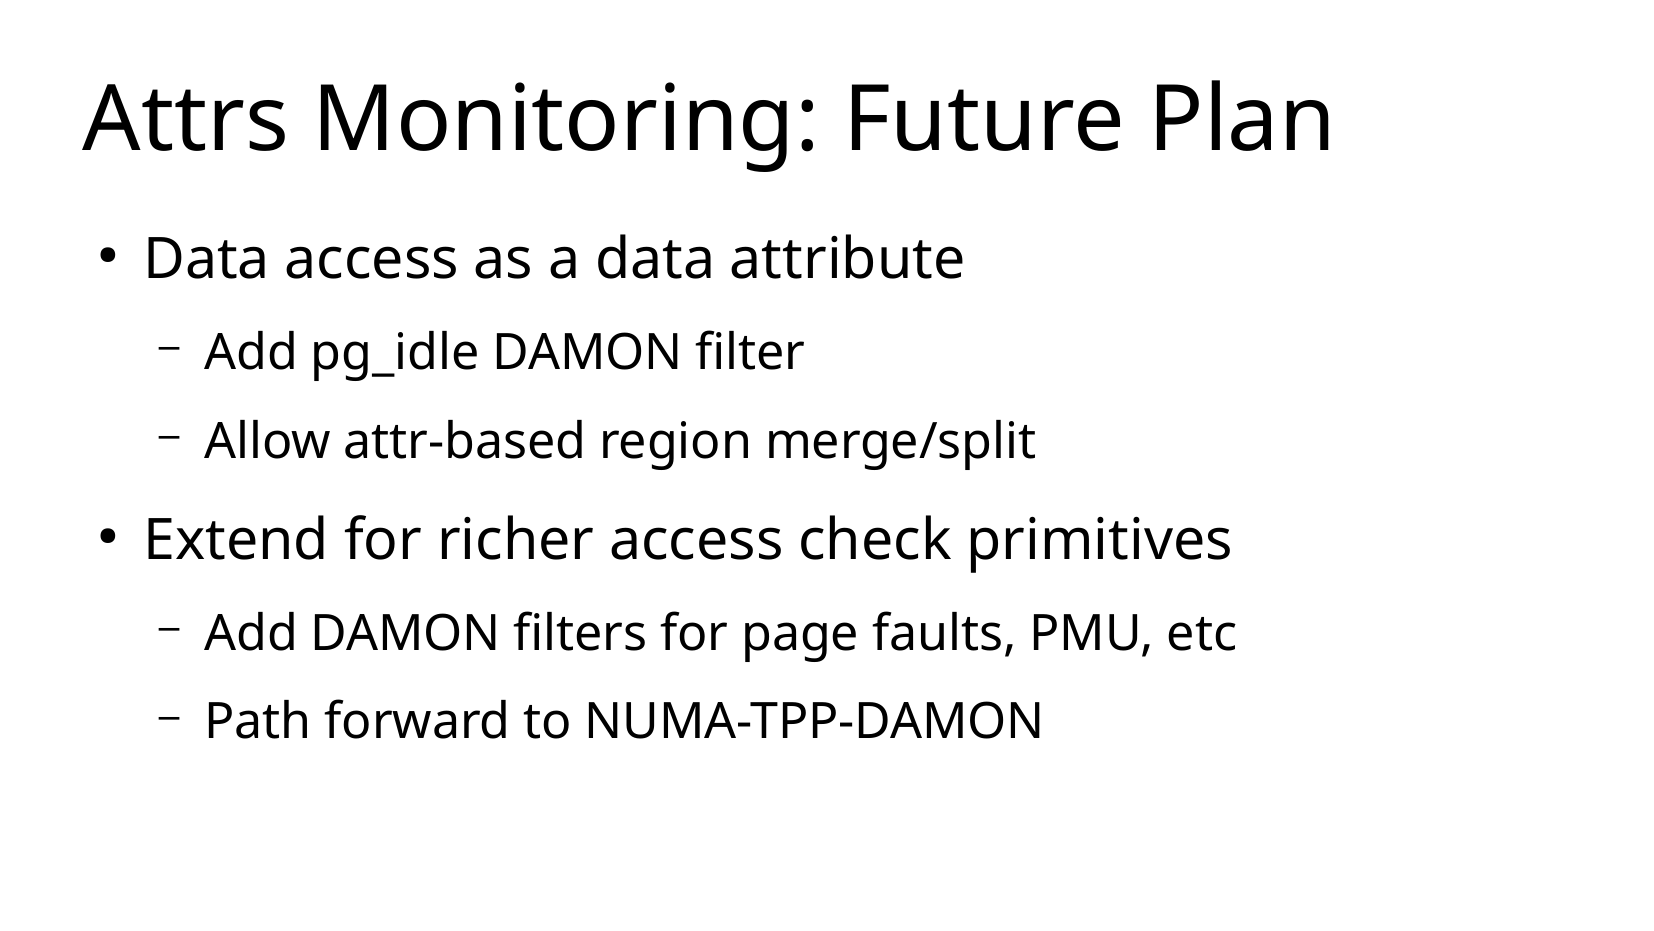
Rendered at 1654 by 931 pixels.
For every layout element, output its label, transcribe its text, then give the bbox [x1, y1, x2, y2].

title Attrs Monitoring: Future Plan [82, 37, 1571, 193]
list Data access as a data attribute Add pg_idle DAMON filter Allow attr-based region merge/split Extend for richer access check primitives Add DAMON filters for page faults, PMU, etc Path forward to NUMA-TPP-DAMON [82, 217, 1571, 758]
